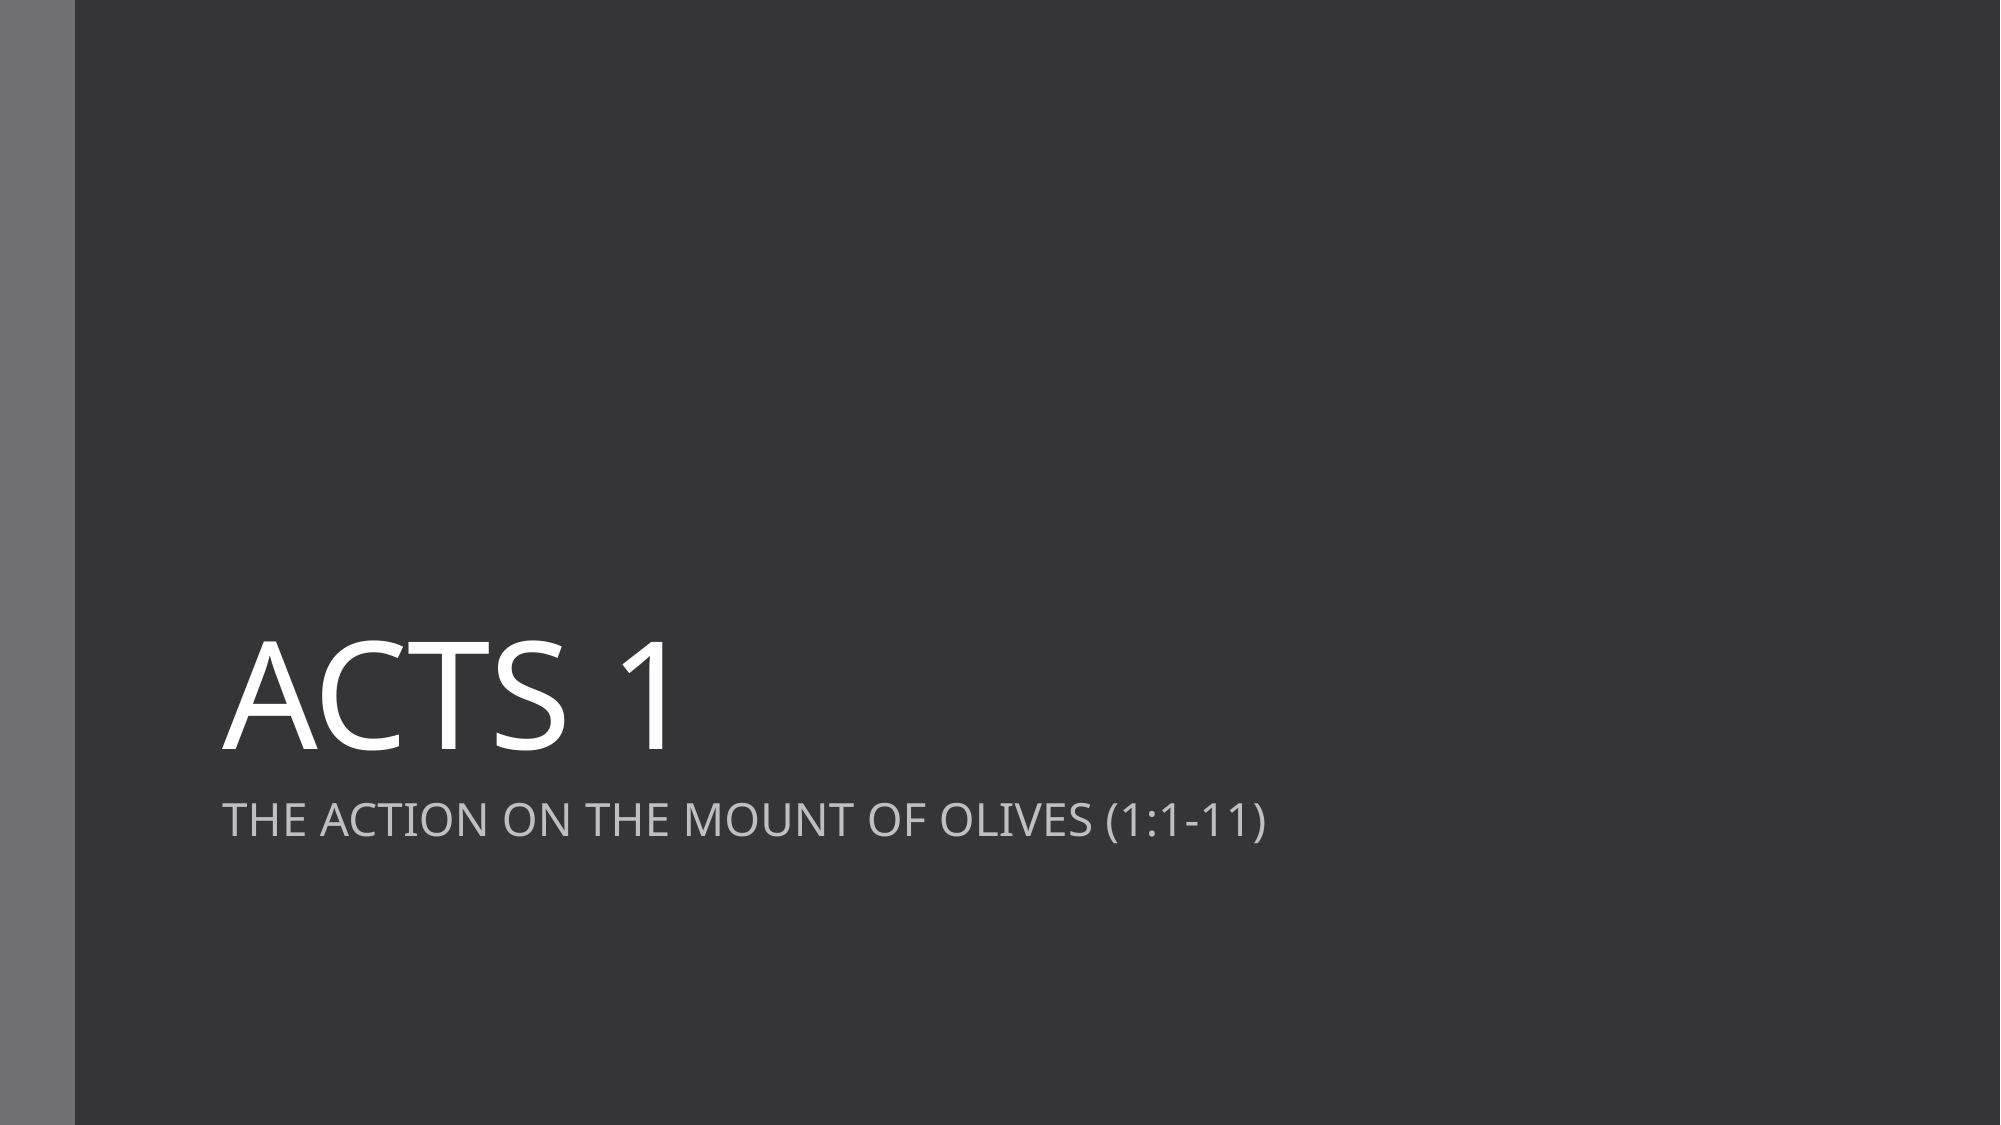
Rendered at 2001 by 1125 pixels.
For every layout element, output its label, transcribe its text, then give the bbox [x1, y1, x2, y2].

title ACTS 1 [206, 124, 1752, 787]
subtitle THE ACTION ON THE MOUNT OF OLIVES (1:1-11) [206, 787, 1752, 1066]
